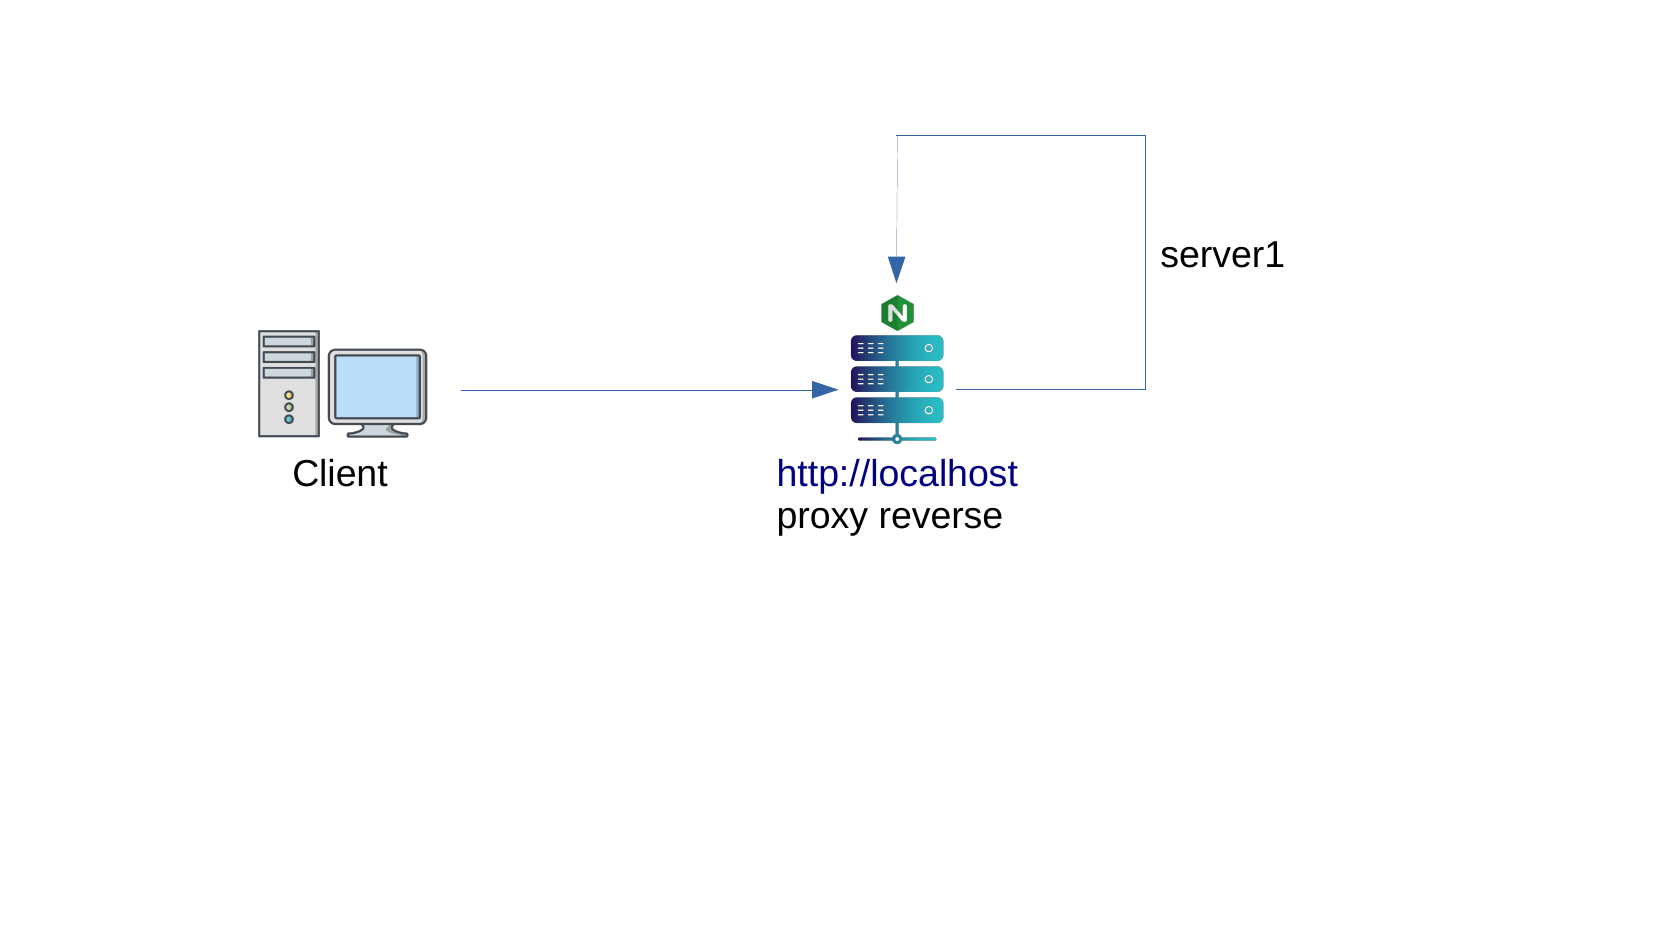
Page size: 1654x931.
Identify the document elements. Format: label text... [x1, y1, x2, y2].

text_box http://localhost proxy reverse [761, 445, 1033, 702]
picture [825, 295, 969, 445]
text_box server1 [1145, 226, 1301, 441]
text_box Client [277, 445, 403, 660]
picture [230, 271, 455, 497]
